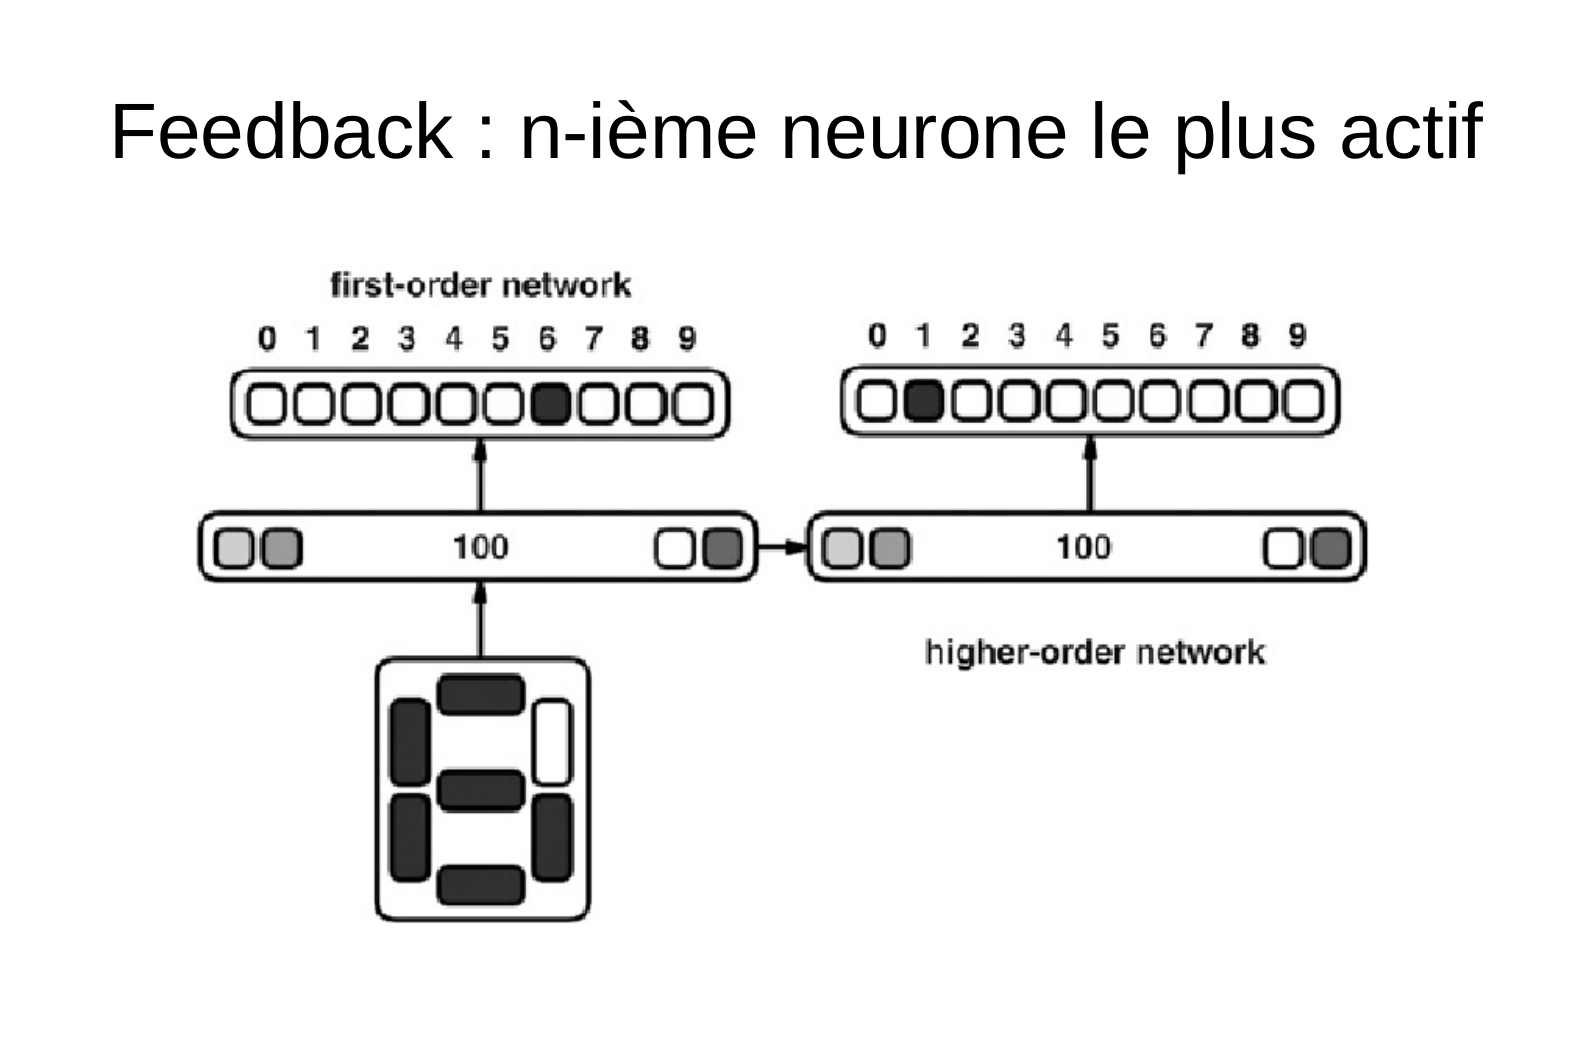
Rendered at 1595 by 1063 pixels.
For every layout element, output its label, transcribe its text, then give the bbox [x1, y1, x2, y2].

title Feedback : n-ième neurone le plus actif [79, 42, 1515, 220]
picture [158, 248, 1405, 951]
